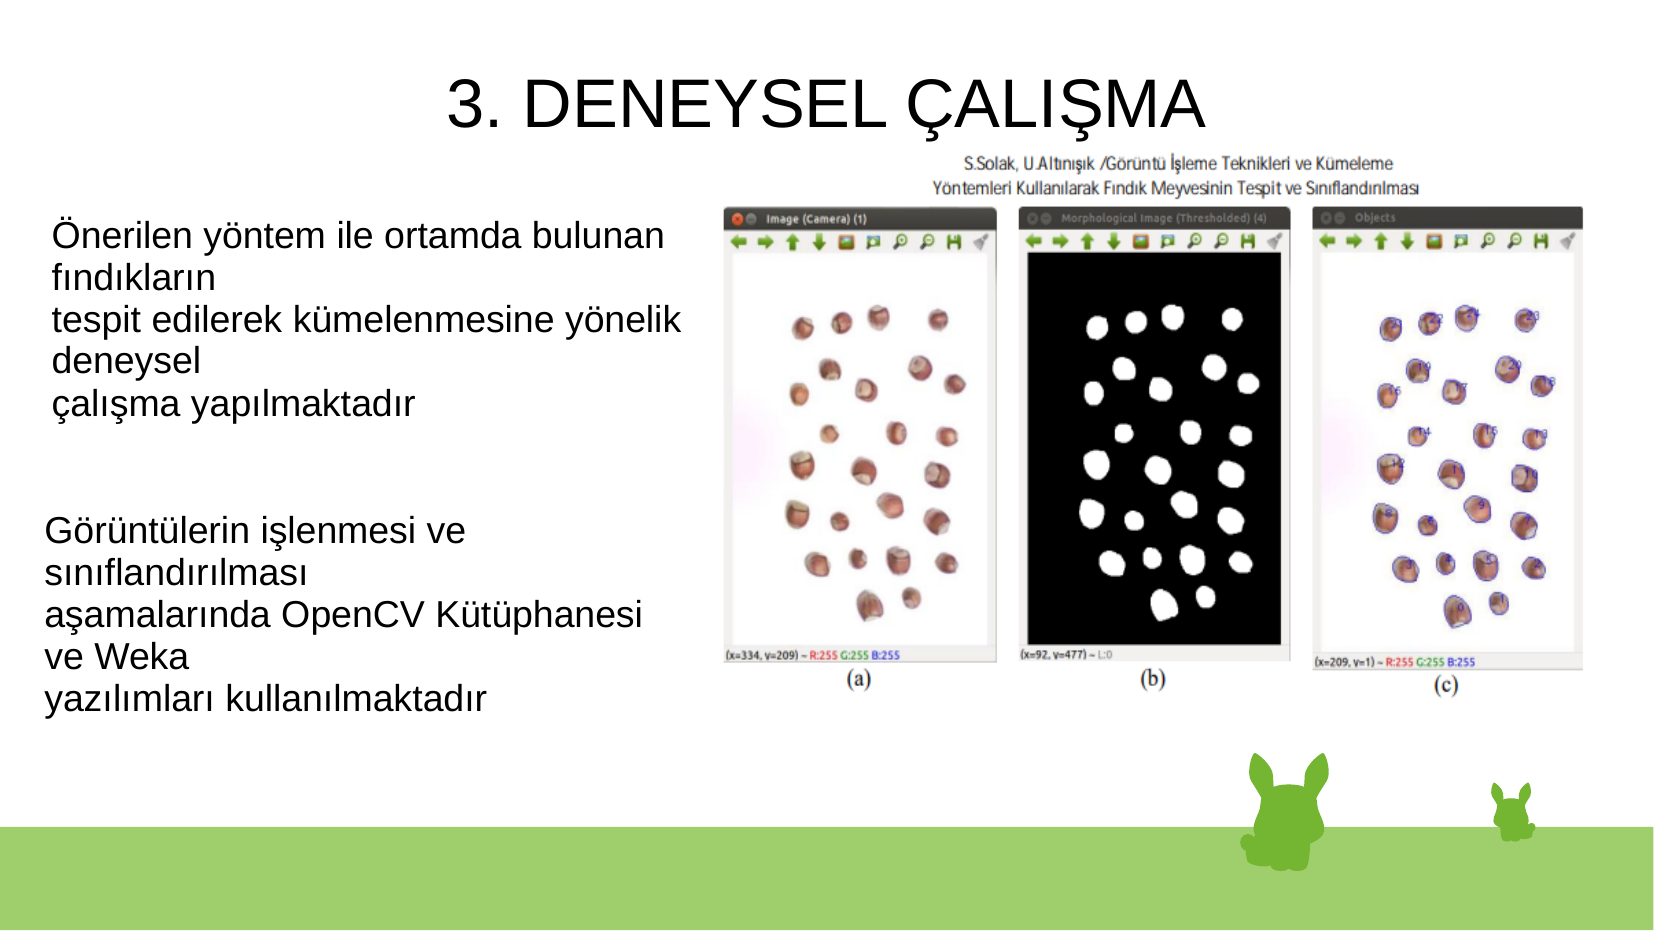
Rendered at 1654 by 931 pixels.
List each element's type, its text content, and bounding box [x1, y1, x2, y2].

picture [691, 147, 1627, 709]
text_box Önerilen yöntem ile ortamda bulunan fındıkların tespit edilerek kümelenmesine yönelik deneysel çalışma yapılmaktadır [36, 206, 691, 443]
text_box Görüntülerin işlenmesi ve sınıflandırılması aşamalarında OpenCV Kütüphanesi ve Weka yazılımları kullanılmaktadır [29, 501, 696, 728]
title 3. DENEYSEL ÇALIŞMA [88, 29, 1565, 178]
